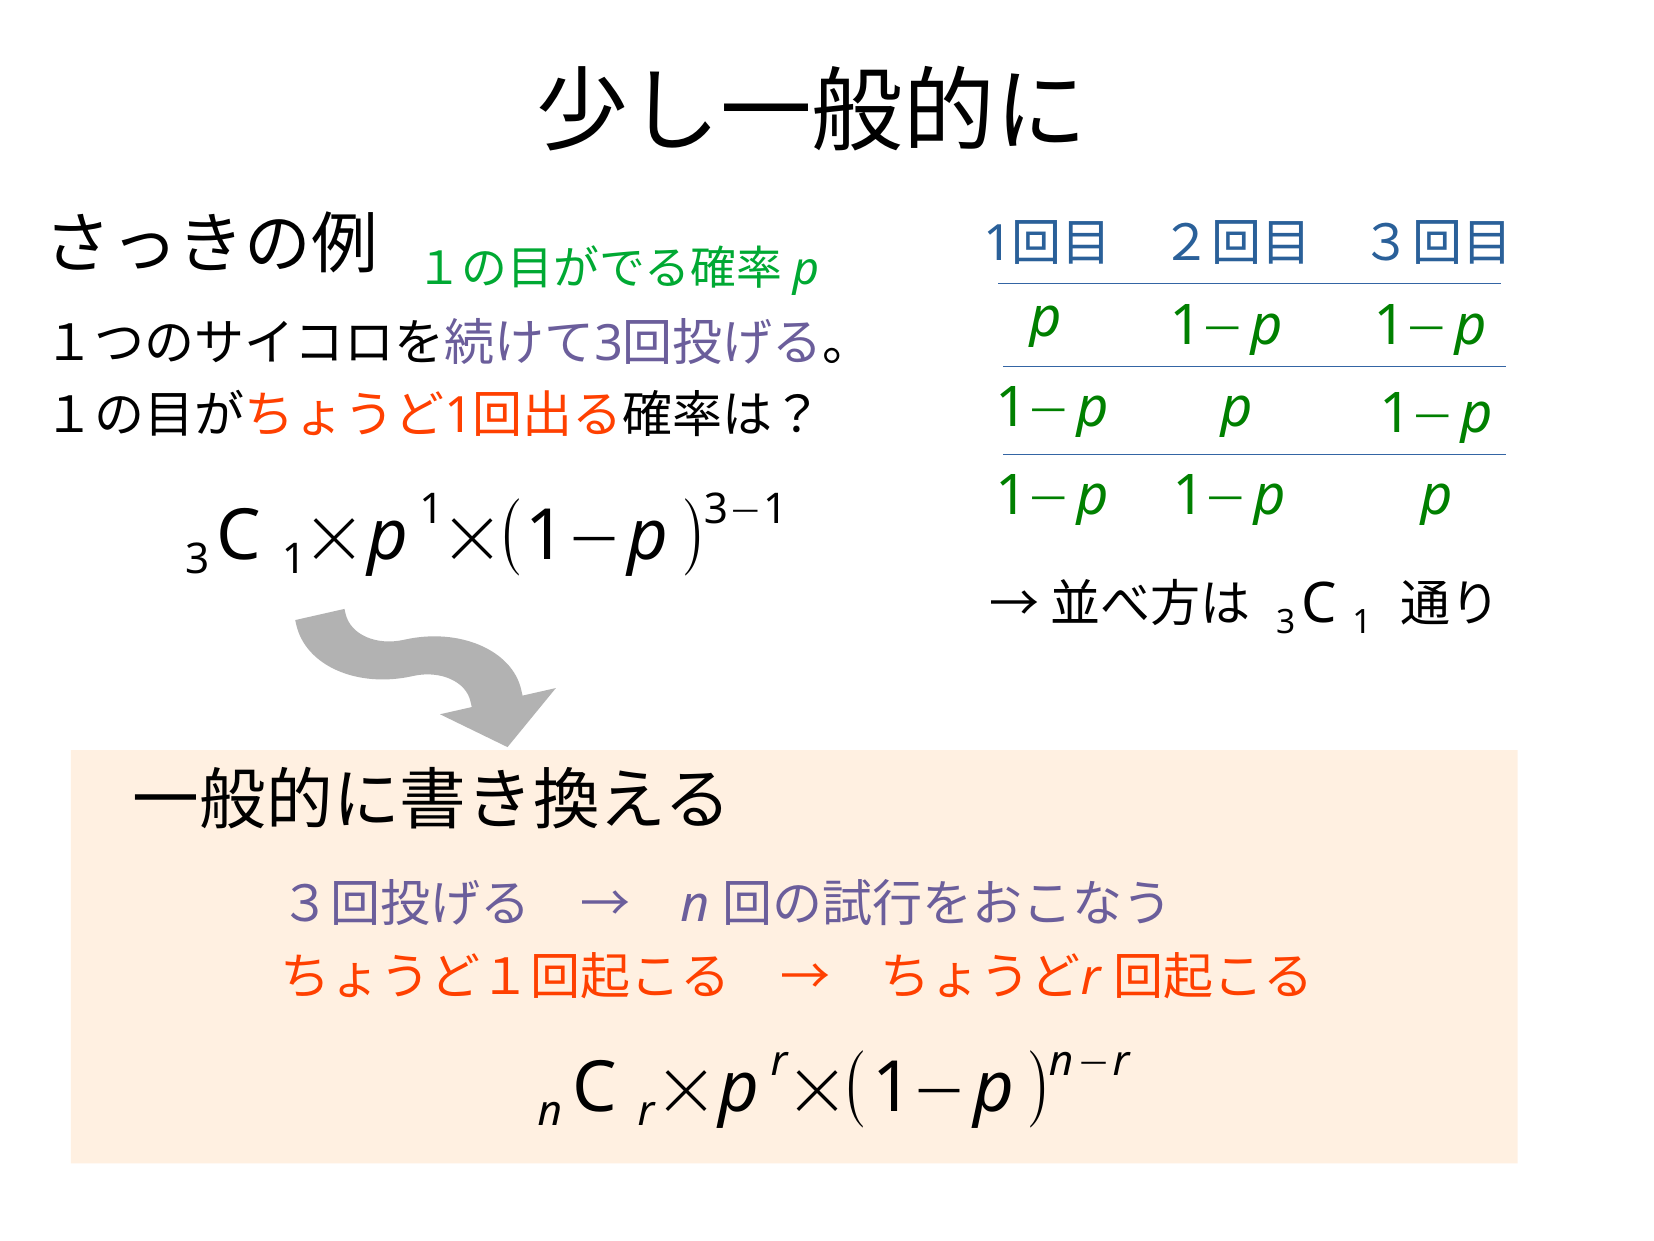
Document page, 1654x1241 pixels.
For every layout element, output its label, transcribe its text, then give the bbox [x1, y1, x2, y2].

chart [1373, 390, 1506, 443]
text_box → 並べ方は 通り [974, 556, 1536, 650]
text_box さっきの例 [29, 183, 1595, 294]
chart [1411, 472, 1467, 525]
chart [1210, 383, 1266, 437]
chart [989, 472, 1123, 525]
text_box １つのサイコロを続けて3回投げる。 １の目がちょうど1回出る確率は？ [29, 294, 1595, 455]
text_box 一般的に書き換える [118, 738, 1654, 850]
text_box ３回投げる → n 回の試行をおこなう ちょうど１回起こる → ちょうどr 回起こる [265, 856, 1654, 1017]
chart [178, 492, 793, 581]
text_box [295, 608, 556, 748]
title 少し一般的に [29, 29, 1595, 178]
chart [989, 383, 1123, 437]
chart [1163, 302, 1297, 355]
chart [1019, 294, 1075, 347]
text_box １の目がでる確率 p [401, 224, 904, 326]
text_box [70, 750, 1518, 1164]
chart [1166, 472, 1300, 525]
chart [1367, 302, 1501, 355]
chart [1085, 915, 1204, 975]
chart [531, 1044, 1136, 1133]
text_box 1回目 ２回目 ３回目 [968, 194, 1530, 283]
chart [1269, 580, 1378, 640]
